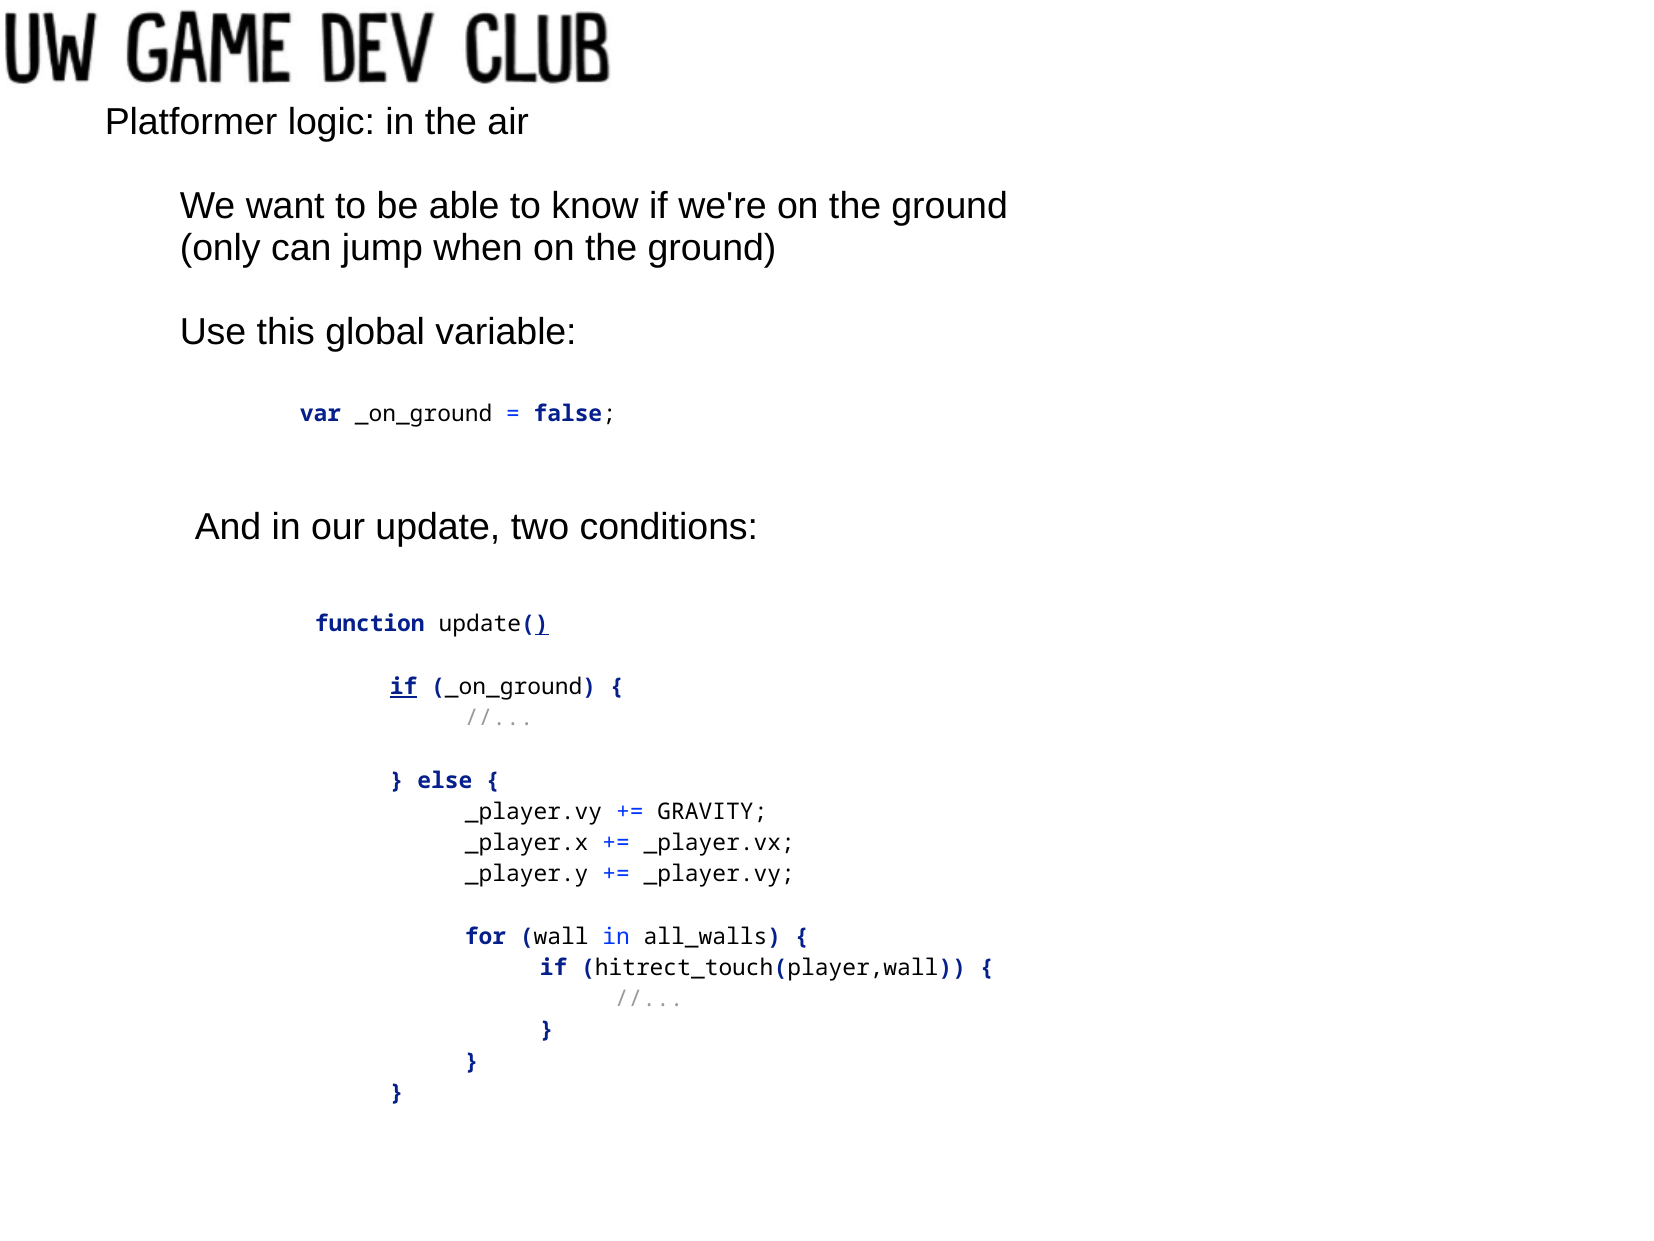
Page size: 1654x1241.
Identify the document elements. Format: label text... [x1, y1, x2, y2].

text_box We want to be able to know if we're on the ground (only can jump when on the ground) Use this global variable: [165, 177, 1321, 361]
text_box Platformer logic: in the air [90, 93, 676, 151]
text_box And in our update, two conditions: [180, 498, 1201, 556]
text_box function update() if (_on_ground) { //... } else { _player.vy += GRAVITY; _player.x += _player.vx; _player.y += _player.vy; for (wall in all_walls) { if (hitrect_touch(player,wall)) { //... } } } [300, 600, 1201, 1075]
text_box var _on_ground = false; [285, 390, 1126, 434]
picture [1, 1, 617, 90]
